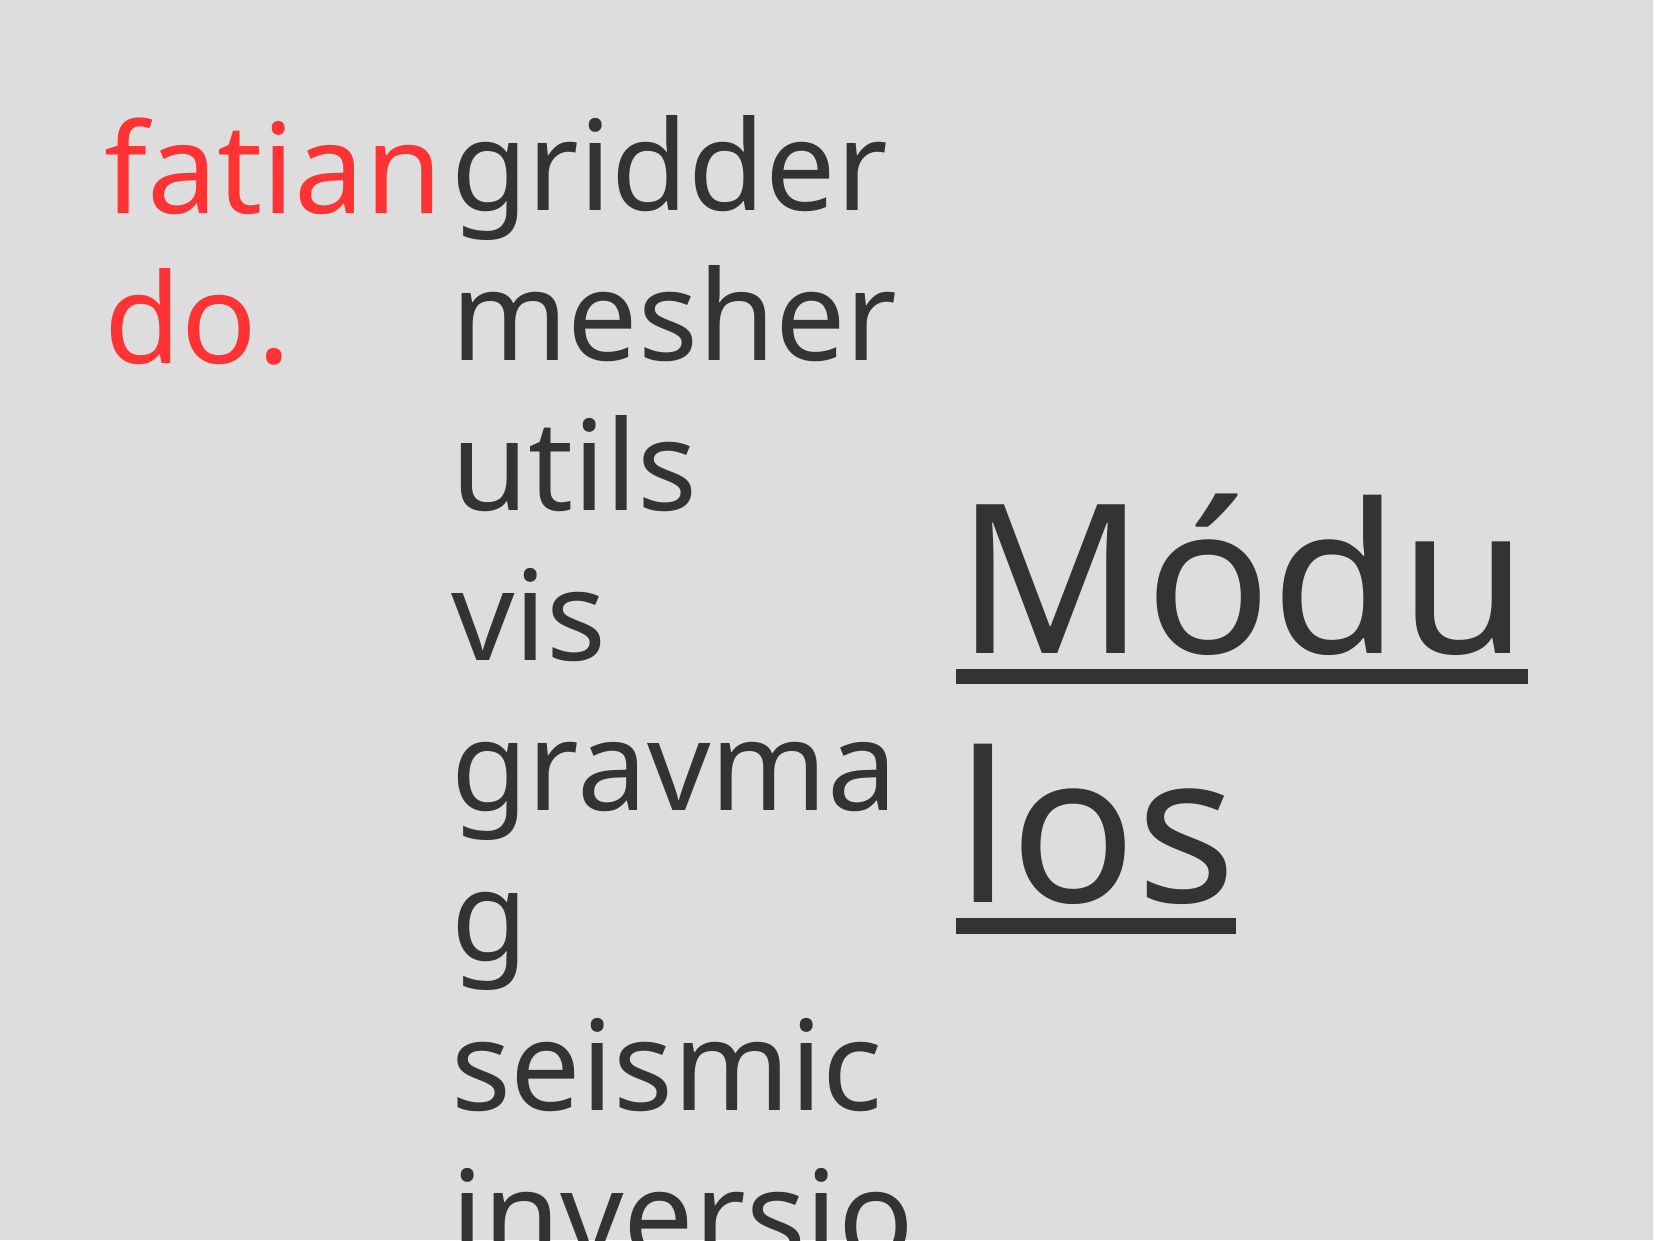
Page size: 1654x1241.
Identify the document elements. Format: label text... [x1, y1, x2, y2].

title fatiando. [82, 74, 436, 253]
text_box gridder mesher utils vis gravmag seismic inversion [436, 70, 979, 1170]
title Módulos [933, 431, 1552, 739]
